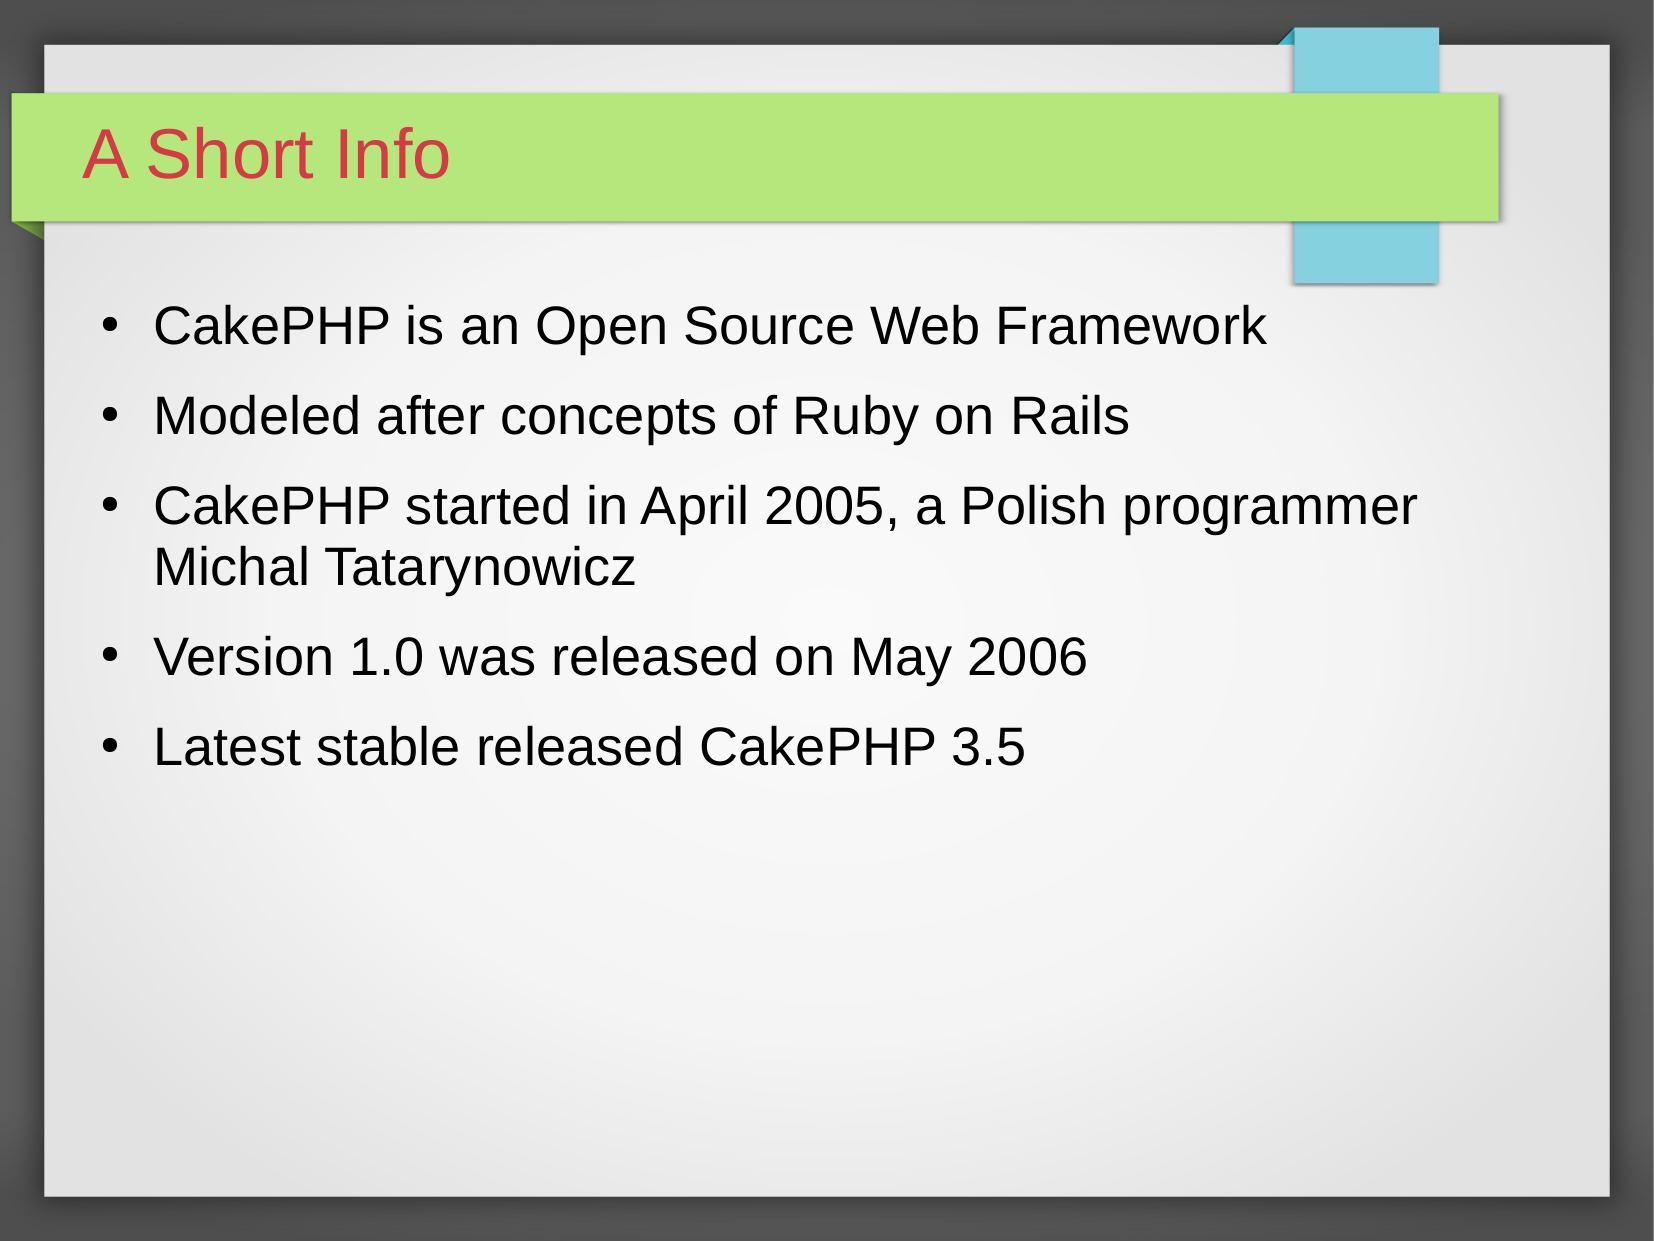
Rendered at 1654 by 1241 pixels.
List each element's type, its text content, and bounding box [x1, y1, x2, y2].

picture [0, 0, 1654, 1241]
title A Short Info [82, 94, 1264, 213]
list CakePHP is an Open Source Web Framework Modeled after concepts of Ruby on Rails CakePHP started in April 2005, a Polish programmer Michal Tatarynowicz Version 1.0 was released on May 2006 Latest stable released CakePHP 3.5 [82, 295, 1571, 1015]
